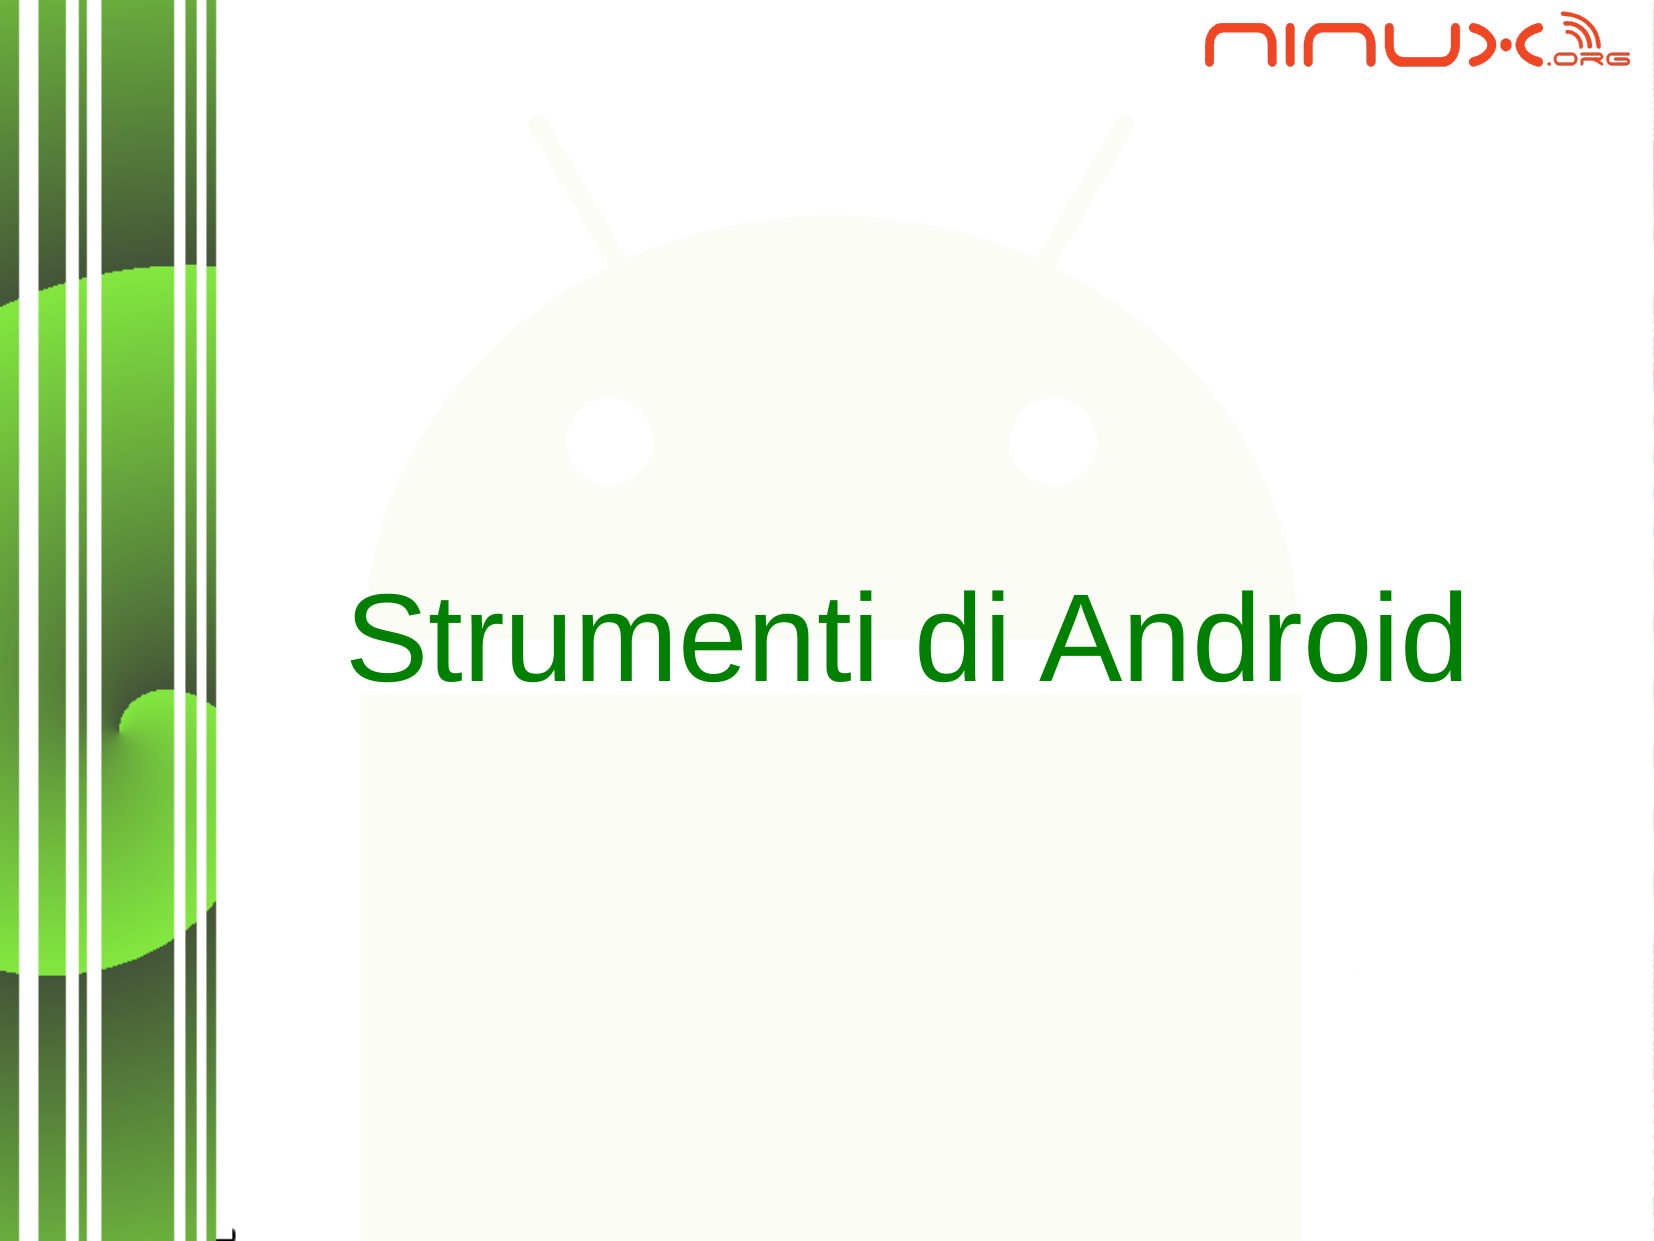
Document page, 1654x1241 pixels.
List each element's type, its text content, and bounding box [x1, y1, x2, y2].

text_box Strumenti di Android [330, 561, 1486, 716]
picture [0, 0, 1654, 1241]
